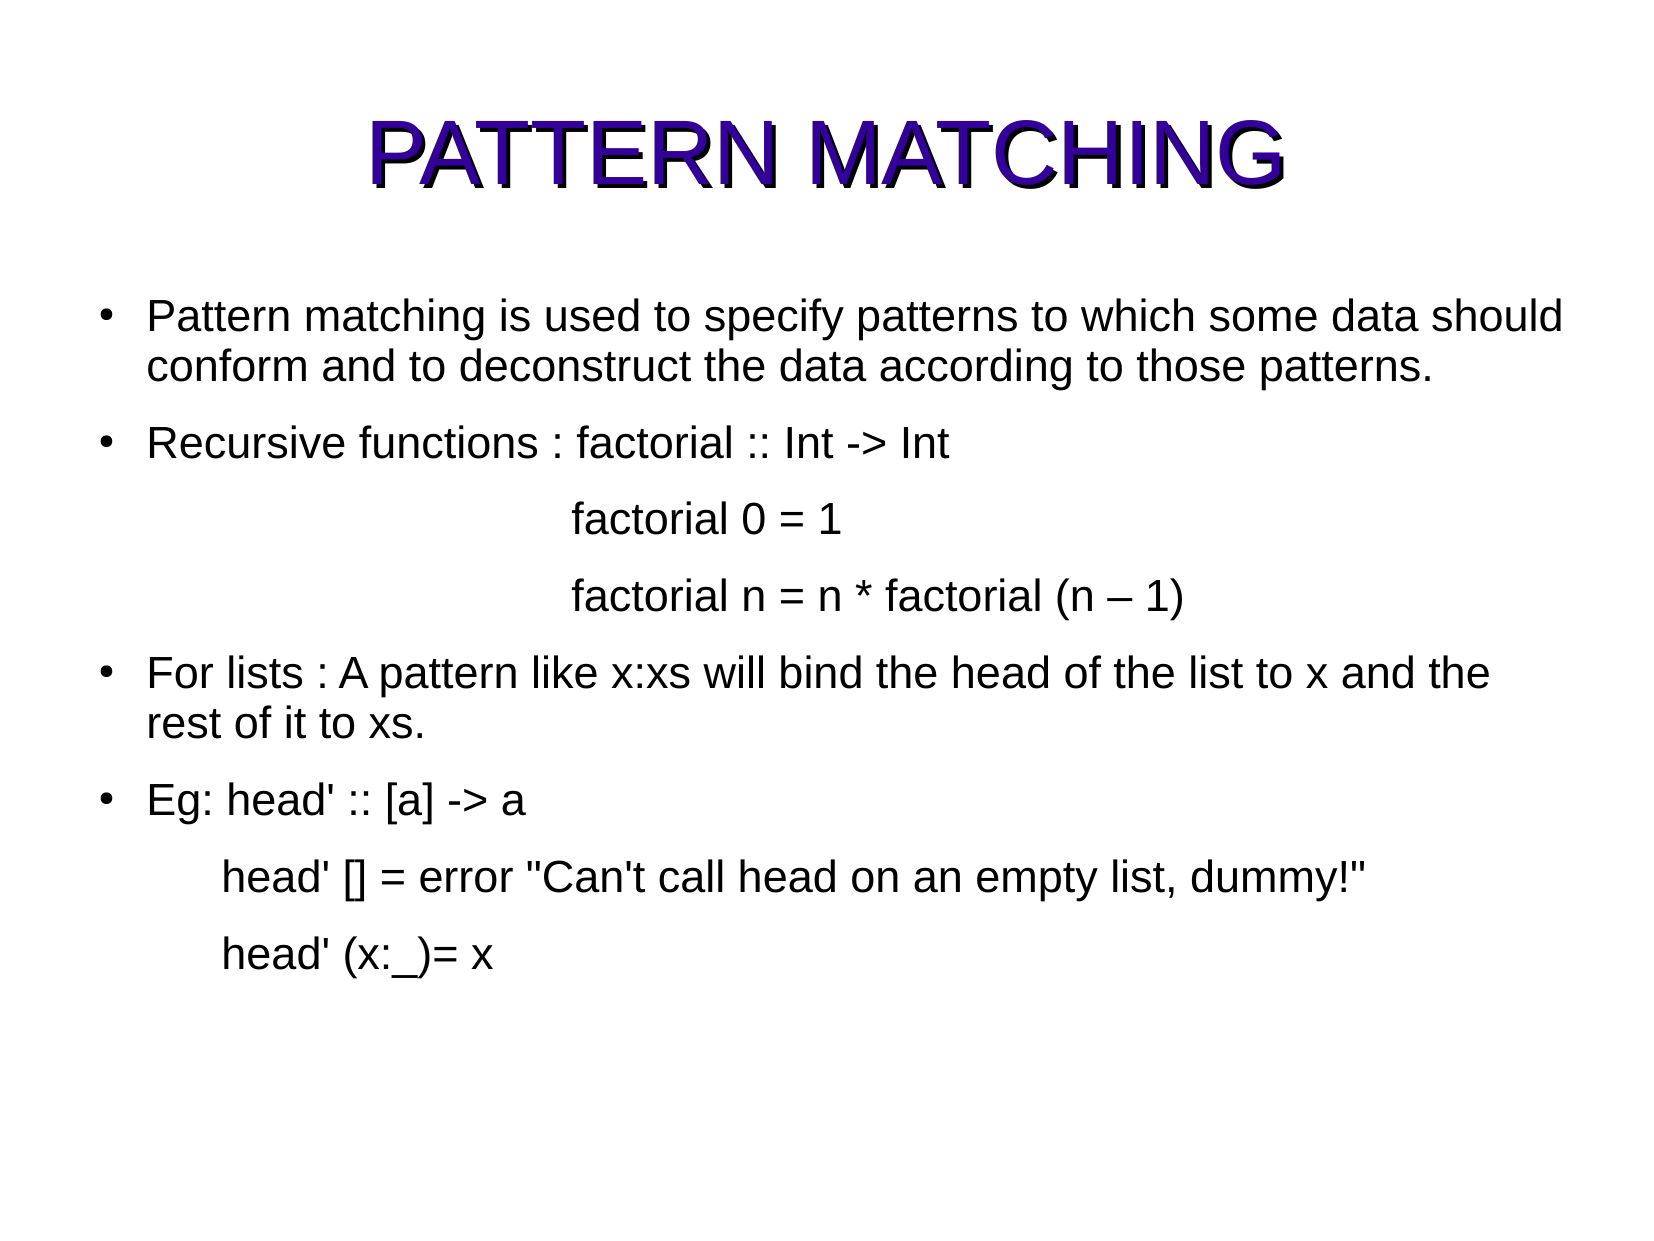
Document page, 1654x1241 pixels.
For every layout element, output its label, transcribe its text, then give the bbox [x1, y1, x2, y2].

title PATTERN MATCHING [82, 49, 1571, 257]
list Pattern matching is used to specify patterns to which some data should conform and to deconstruct the data according to those patterns. Recursive functions : factorial :: Int -> Int factorial 0 = 1 factorial n = n * factorial (n – 1) For lists : A pattern like x:xs will bind the head of the list to x and the rest of it to xs. Eg: head' :: [a] -> a head' [] = error "Can't call head on an empty list, dummy!" head' (x:_)= x [82, 290, 1571, 1010]
